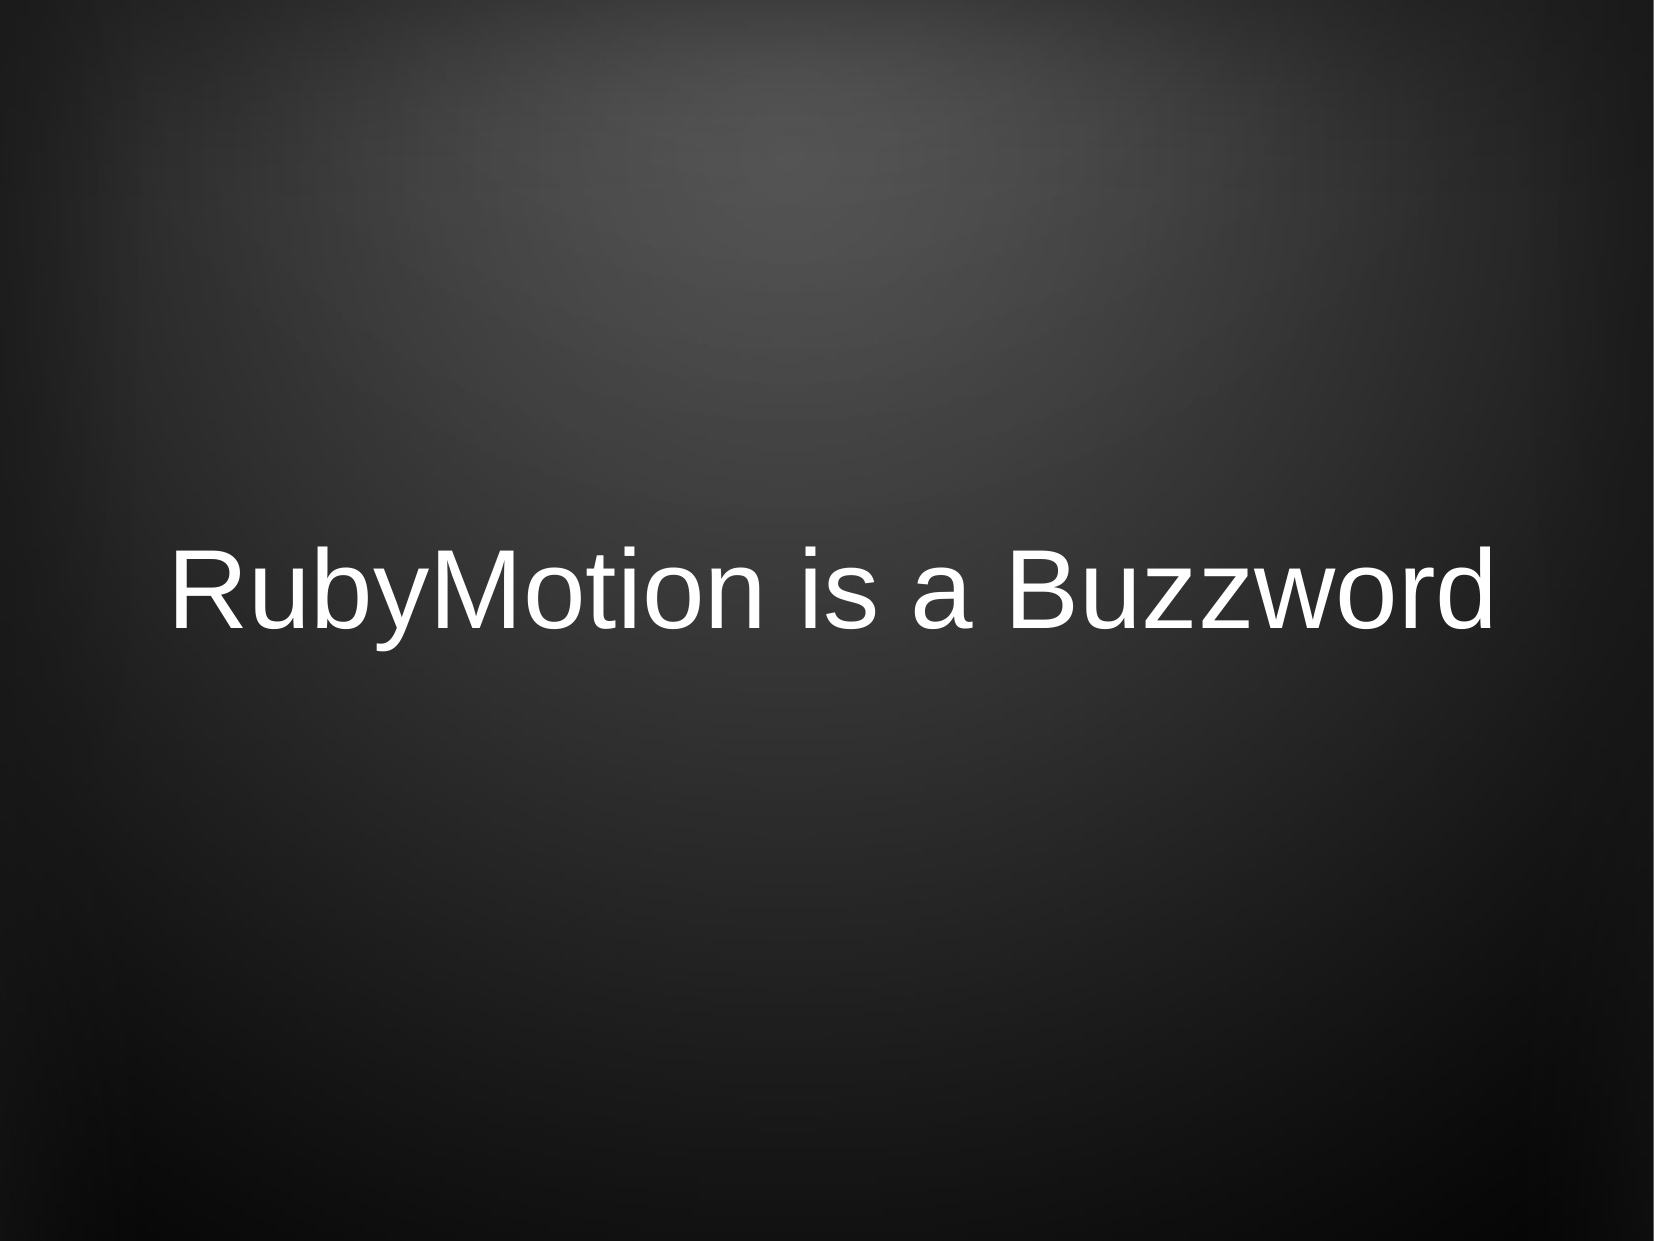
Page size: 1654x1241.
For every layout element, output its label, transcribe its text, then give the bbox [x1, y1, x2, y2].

picture [0, 0, 1654, 1241]
text_box RubyMotion is a Buzzword [59, 519, 1607, 661]
